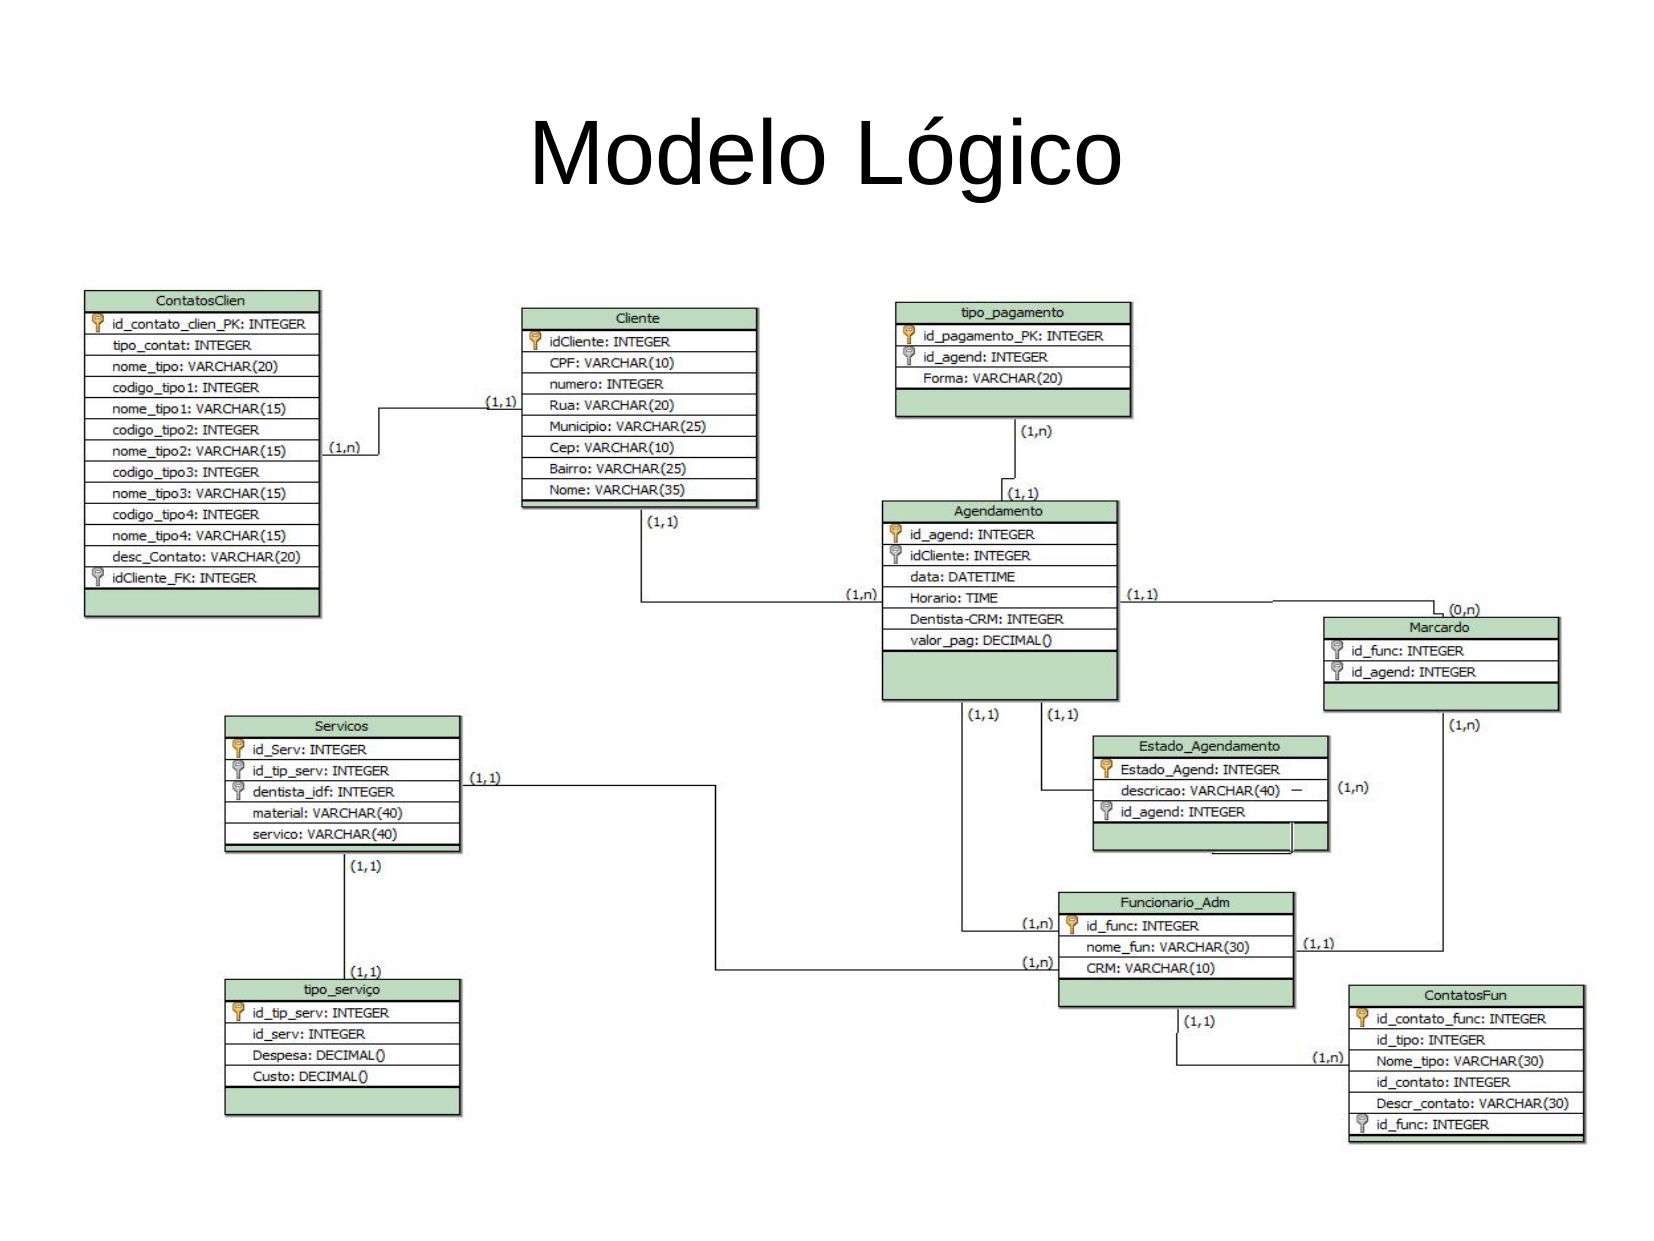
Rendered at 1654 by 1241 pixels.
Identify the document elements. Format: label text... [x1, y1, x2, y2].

title Modelo Lógico [82, 49, 1571, 256]
picture [47, 256, 1607, 1154]
